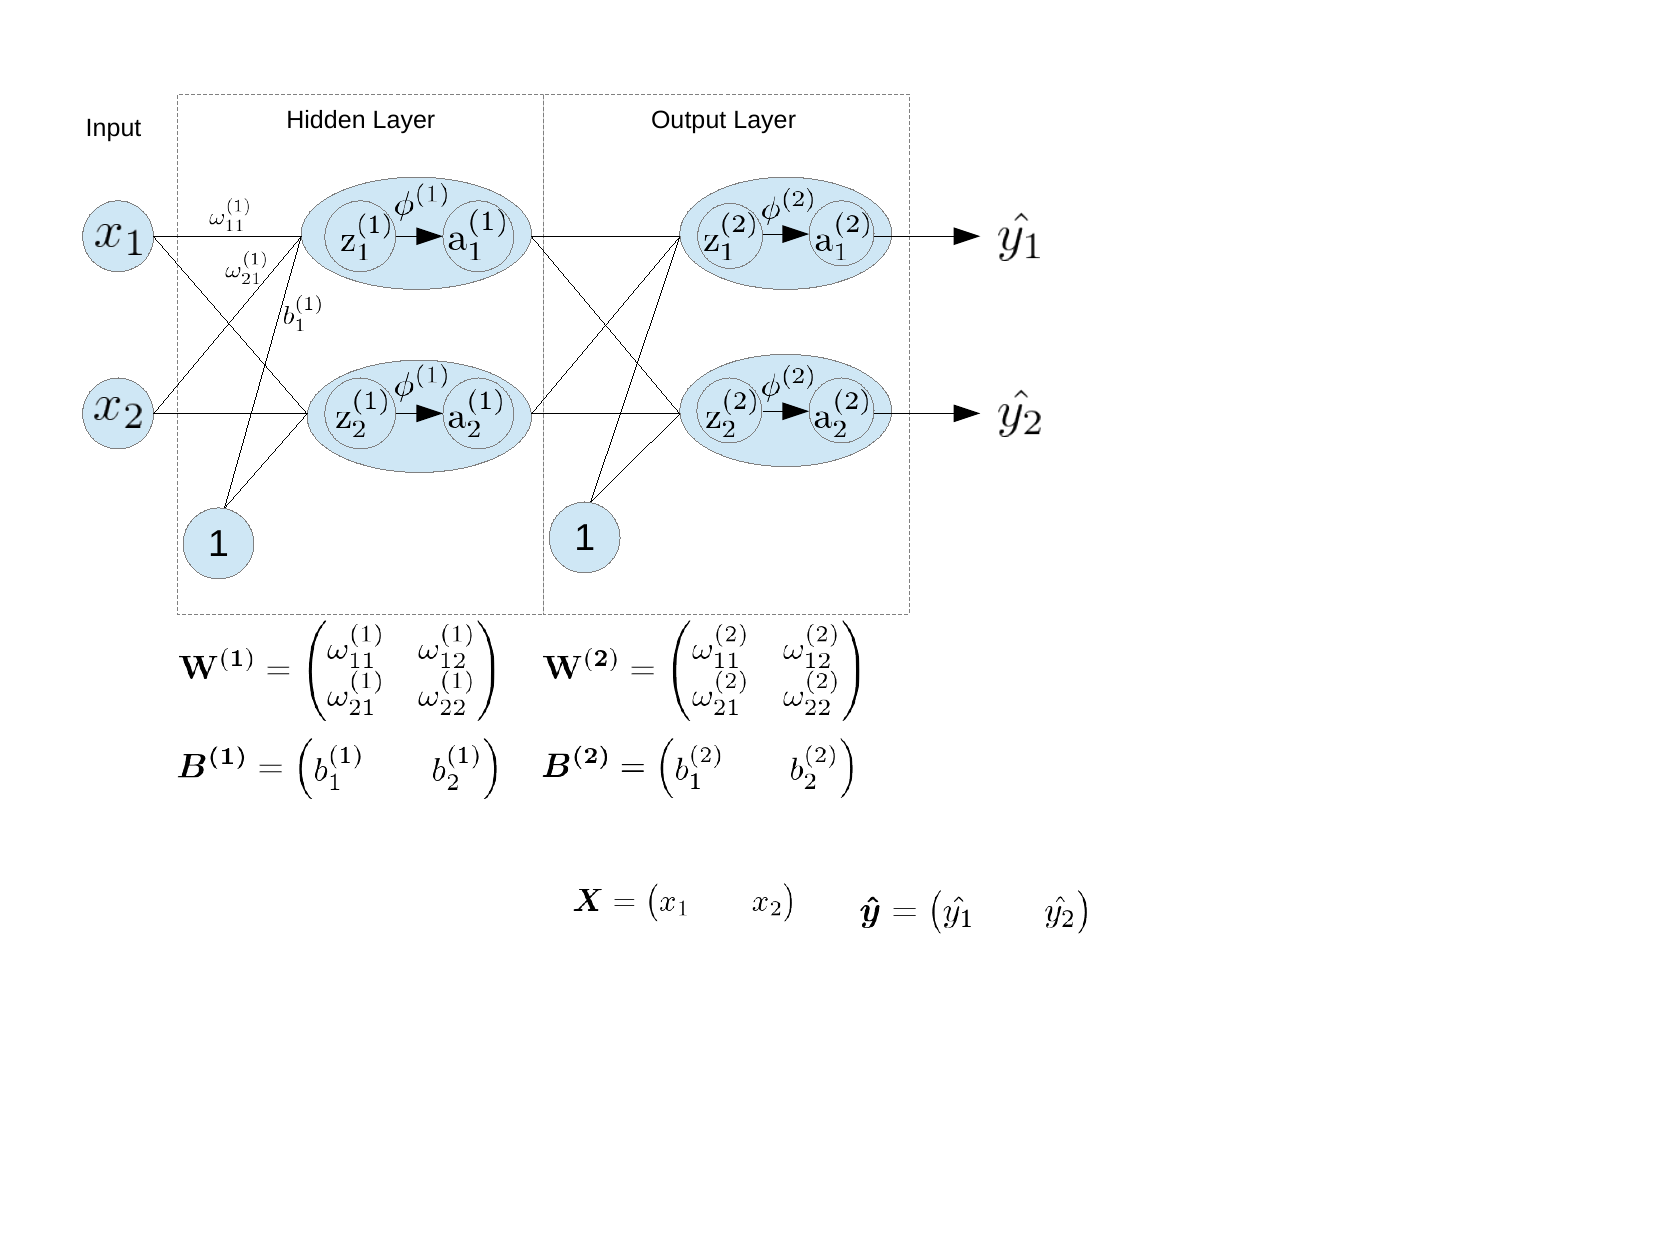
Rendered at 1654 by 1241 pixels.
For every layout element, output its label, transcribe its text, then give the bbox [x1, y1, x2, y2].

picture [998, 389, 1041, 438]
picture [860, 890, 1087, 934]
text_box 1 [183, 507, 254, 579]
text_box Hidden Layer [271, 98, 451, 142]
text_box [82, 200, 154, 272]
text_box Output Layer [636, 98, 811, 142]
picture [209, 198, 249, 231]
text_box [177, 94, 910, 615]
picture [448, 209, 505, 260]
picture [998, 212, 1040, 261]
text_box Input [70, 106, 157, 150]
picture [177, 738, 497, 800]
text_box [82, 377, 154, 449]
picture [704, 212, 755, 260]
text_box 1 [549, 501, 621, 573]
picture [225, 251, 266, 284]
picture [336, 389, 387, 438]
picture [395, 183, 447, 221]
picture [815, 212, 869, 260]
picture [448, 389, 502, 438]
picture [95, 224, 142, 255]
picture [706, 389, 756, 438]
picture [542, 738, 853, 798]
picture [762, 365, 813, 402]
picture [395, 364, 447, 402]
picture [94, 397, 142, 428]
picture [341, 213, 390, 260]
picture [573, 883, 792, 922]
picture [179, 620, 495, 721]
picture [543, 620, 860, 721]
picture [762, 188, 813, 225]
picture [814, 389, 868, 438]
picture [283, 295, 321, 331]
